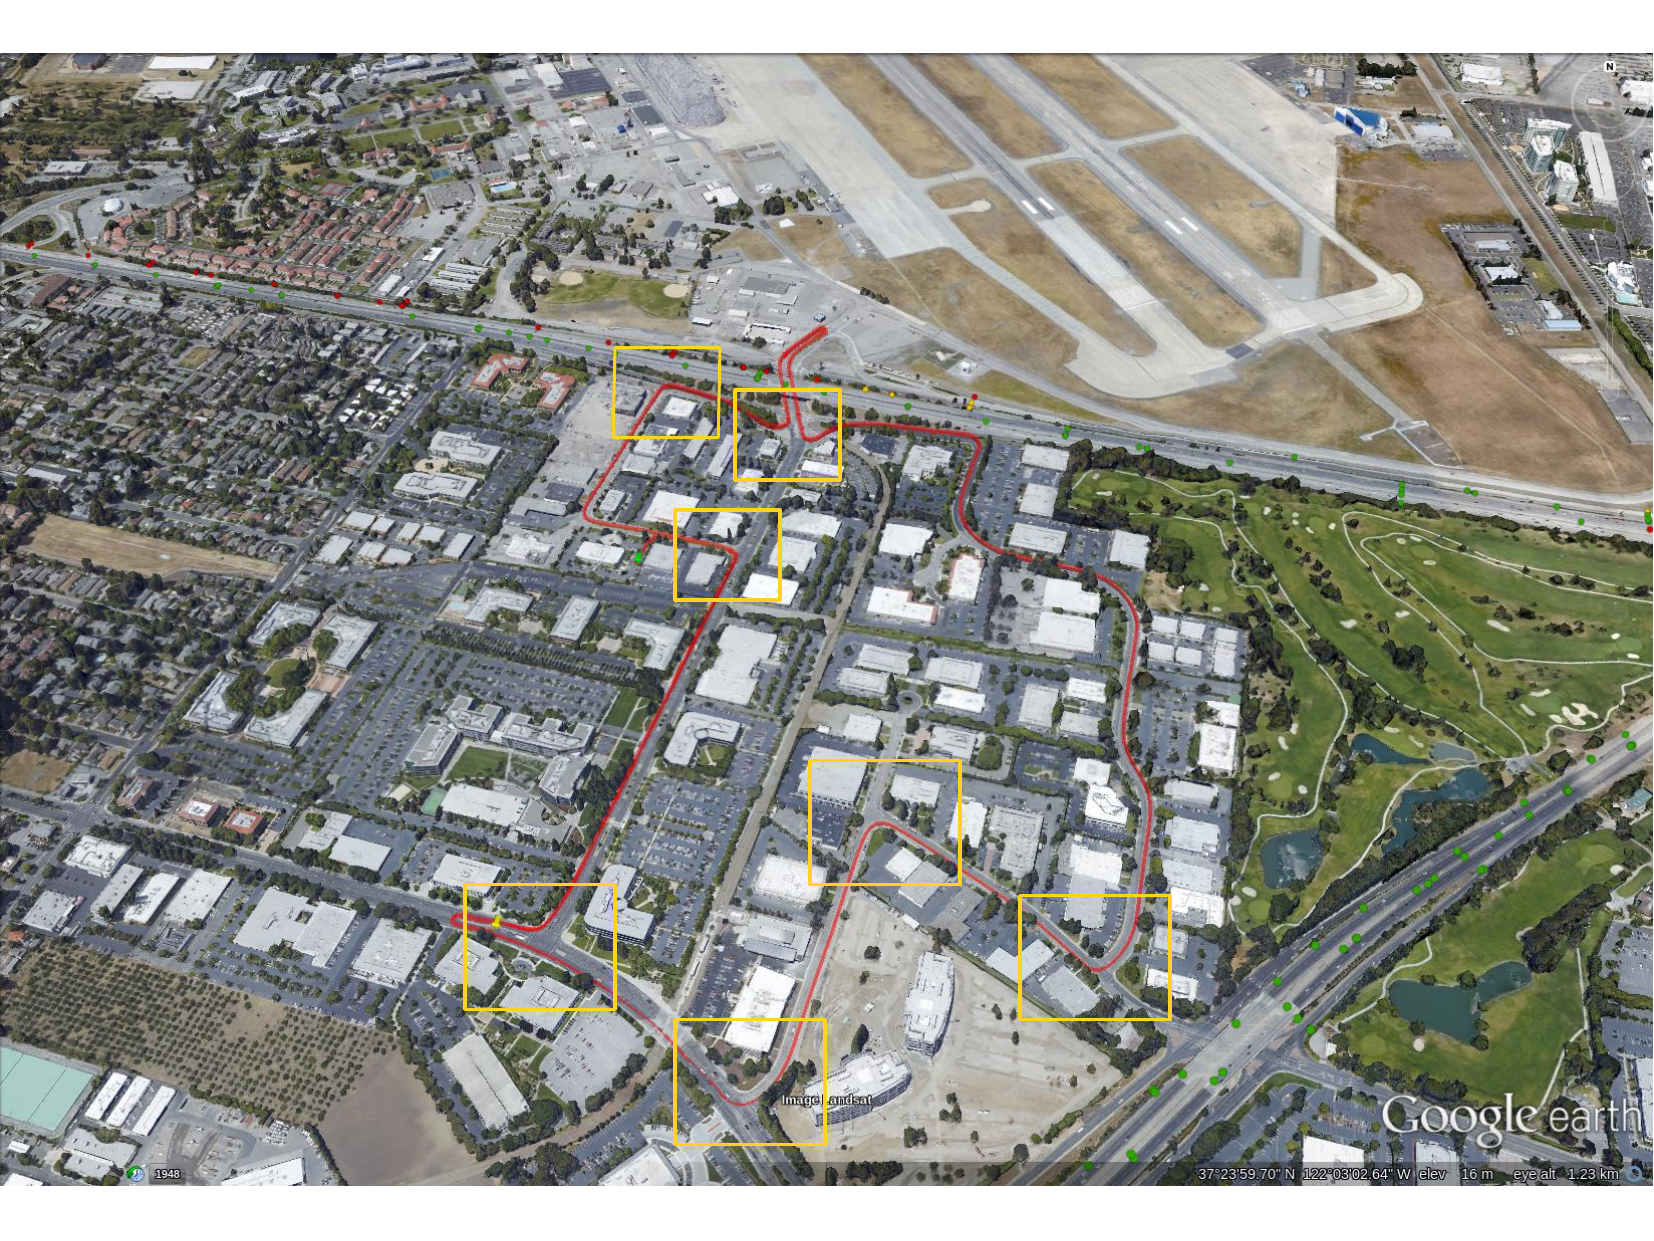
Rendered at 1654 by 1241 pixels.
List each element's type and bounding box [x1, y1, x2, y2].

text_box [613, 347, 721, 438]
picture [0, 53, 1653, 1186]
text_box [465, 884, 616, 1010]
text_box [1020, 895, 1171, 1020]
text_box [810, 760, 961, 885]
text_box [675, 1019, 826, 1145]
text_box [675, 510, 781, 601]
text_box [735, 390, 841, 481]
